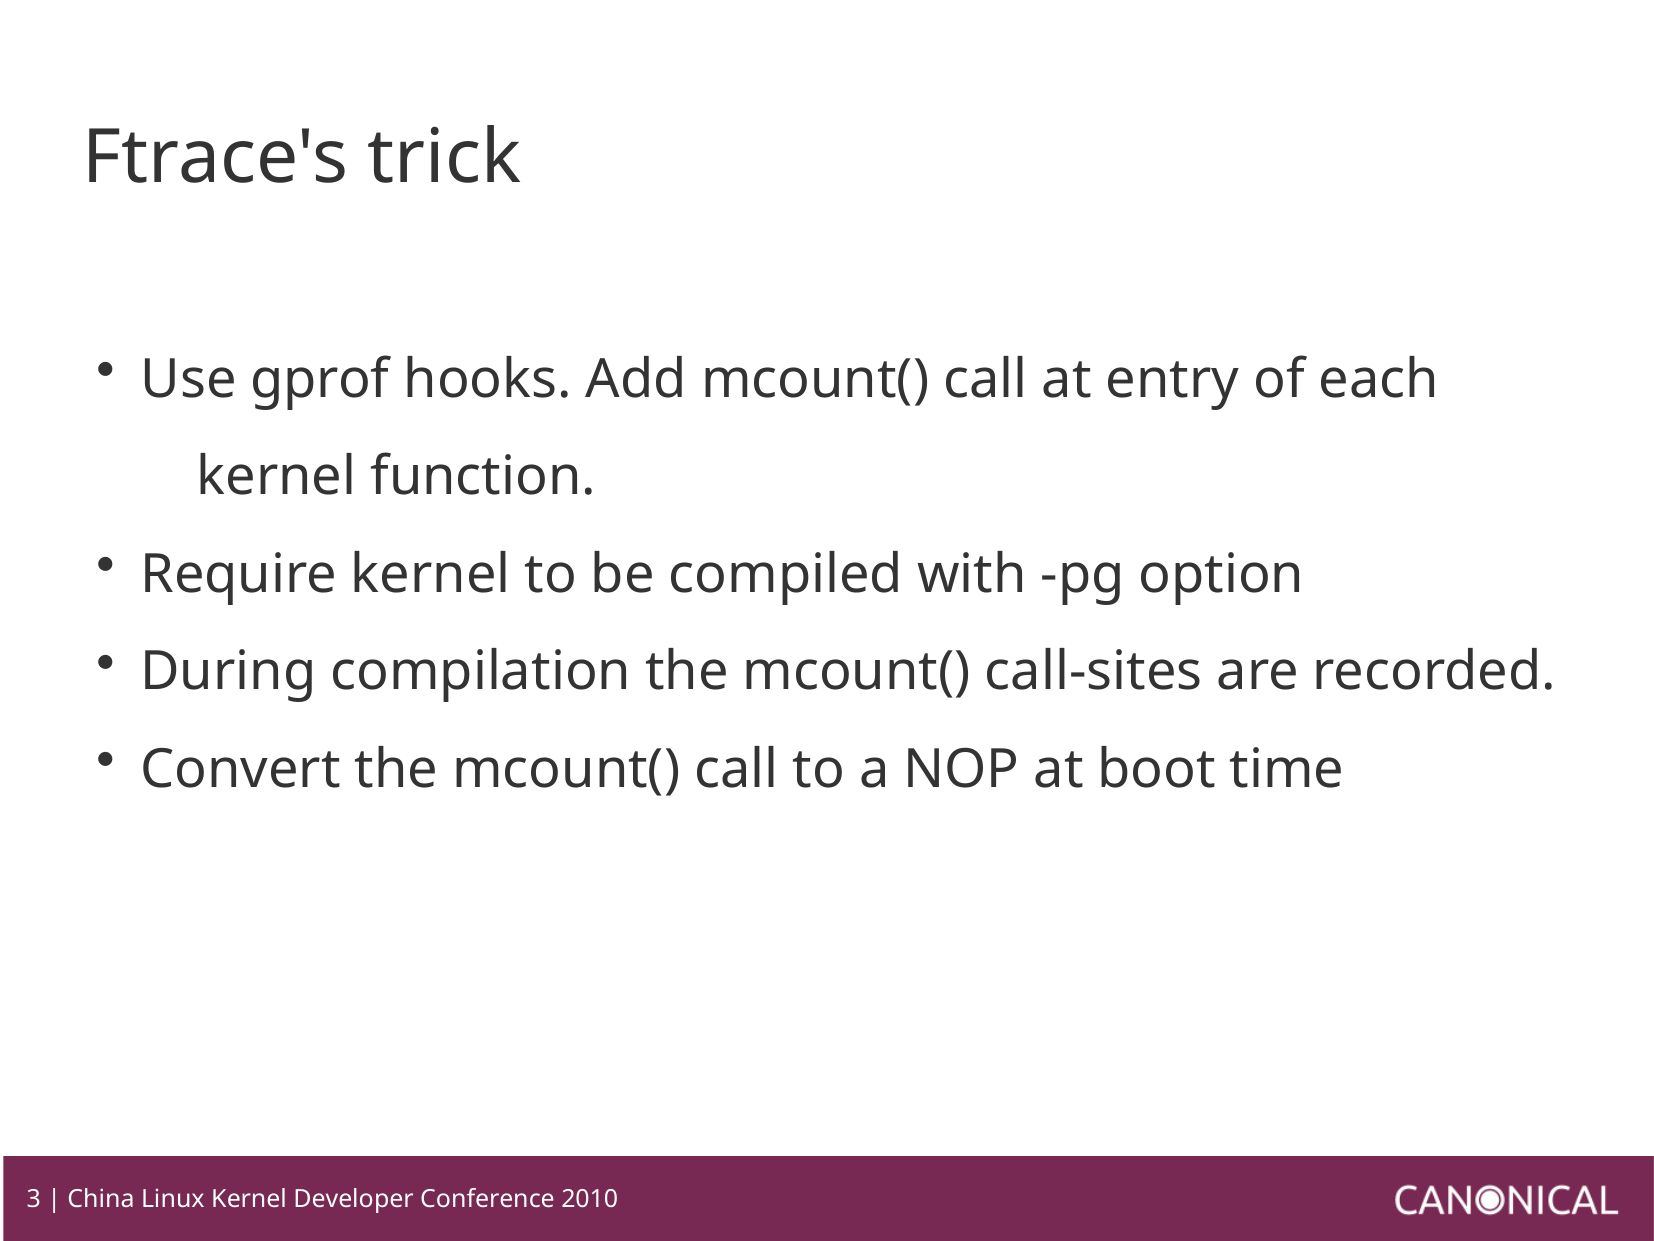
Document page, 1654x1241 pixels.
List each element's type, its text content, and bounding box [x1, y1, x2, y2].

picture [3, 1156, 1654, 1241]
list Use gprof hooks. Add mcount() call at entry of each kernel function. Require kernel to be compiled with -pg option During compilation the mcount() call-sites are recorded. Convert the mcount() call to a NOP at boot time [87, 301, 1579, 1121]
title Ftrace's trick [82, 56, 1571, 249]
